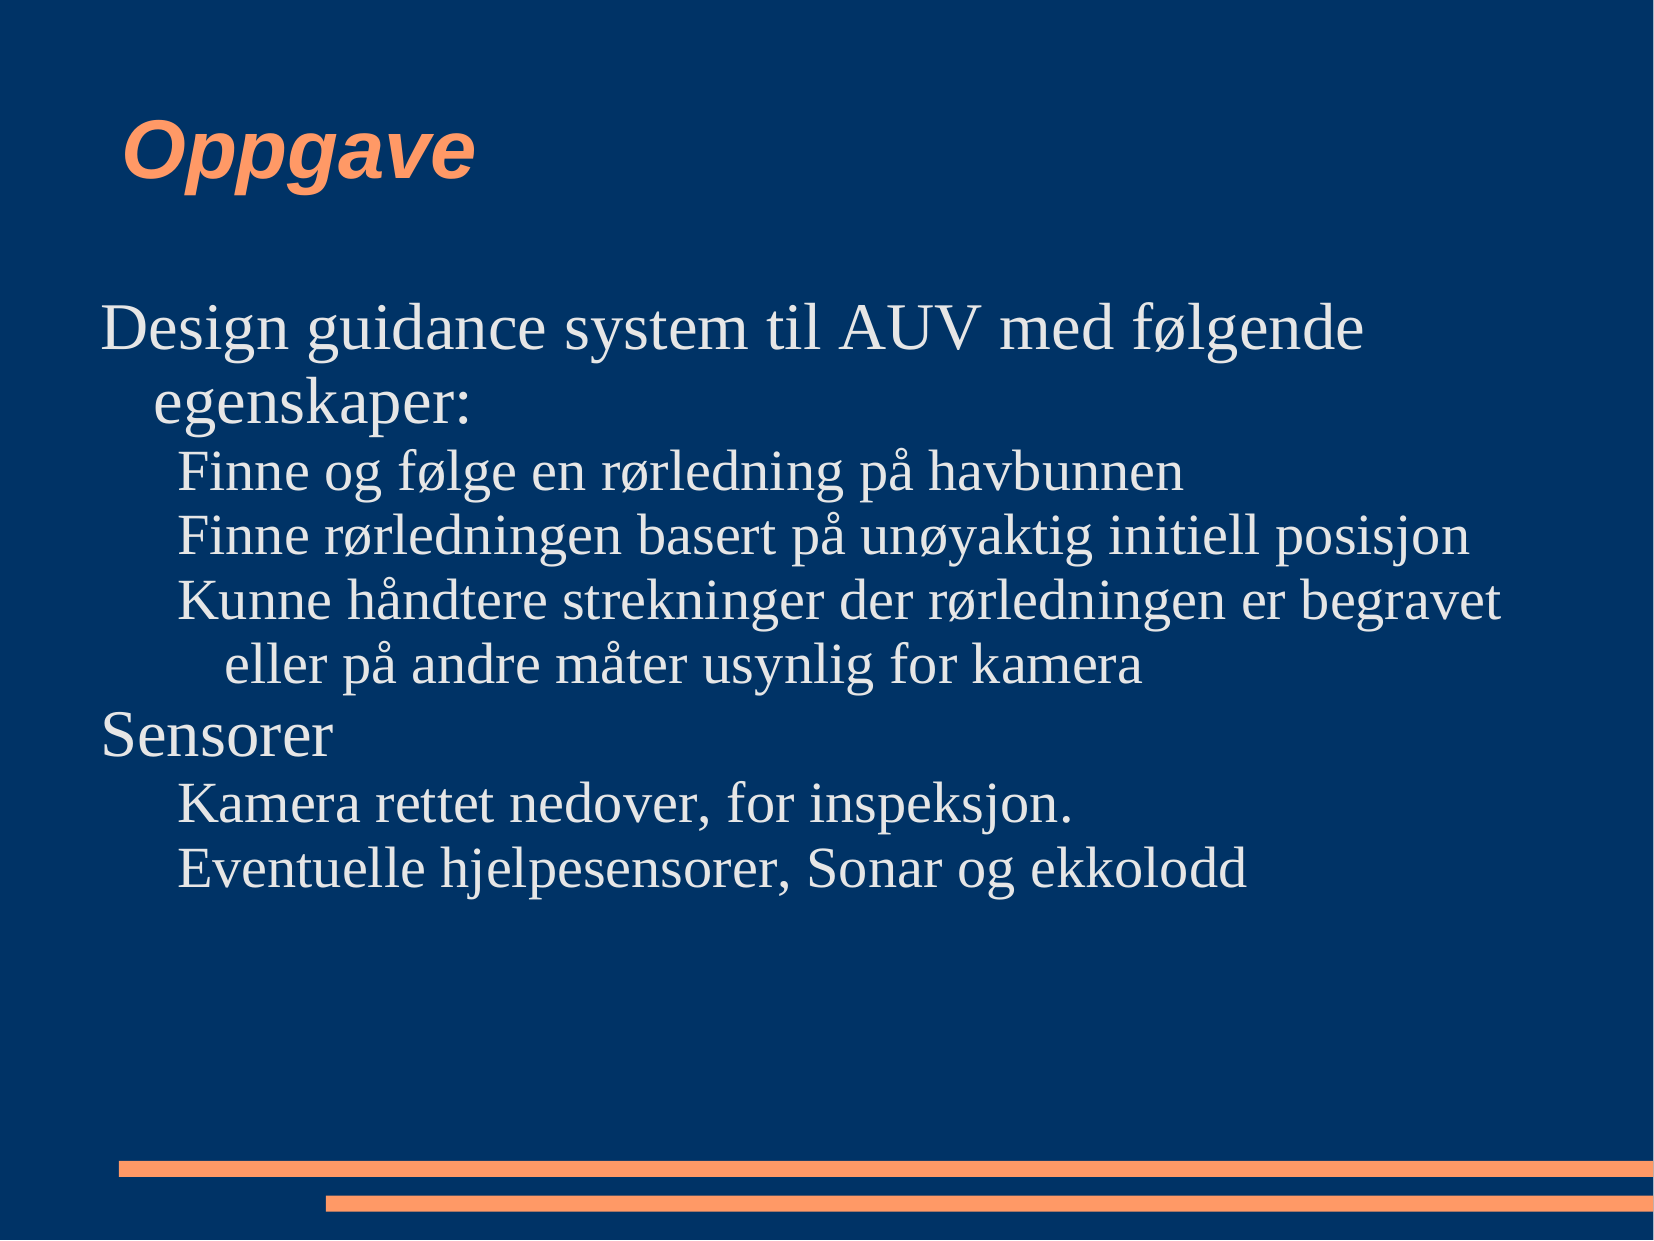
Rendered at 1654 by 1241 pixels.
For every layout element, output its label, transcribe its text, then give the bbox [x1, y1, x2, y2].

title Oppgave [121, 46, 1534, 254]
list Design guidance system til AUV med følgende egenskaper: Finne og følge en rørledning på havbunnen Finne rørledningen basert på unøyaktig initiell posisjon Kunne håndtere strekninger der rørledningen er begravet eller på andre måter usynlig for kamera Sensorer Kamera rettet nedover, for inspeksjon. Eventuelle hjelpesensorer, Sonar og ekkolodd [82, 290, 1571, 1124]
